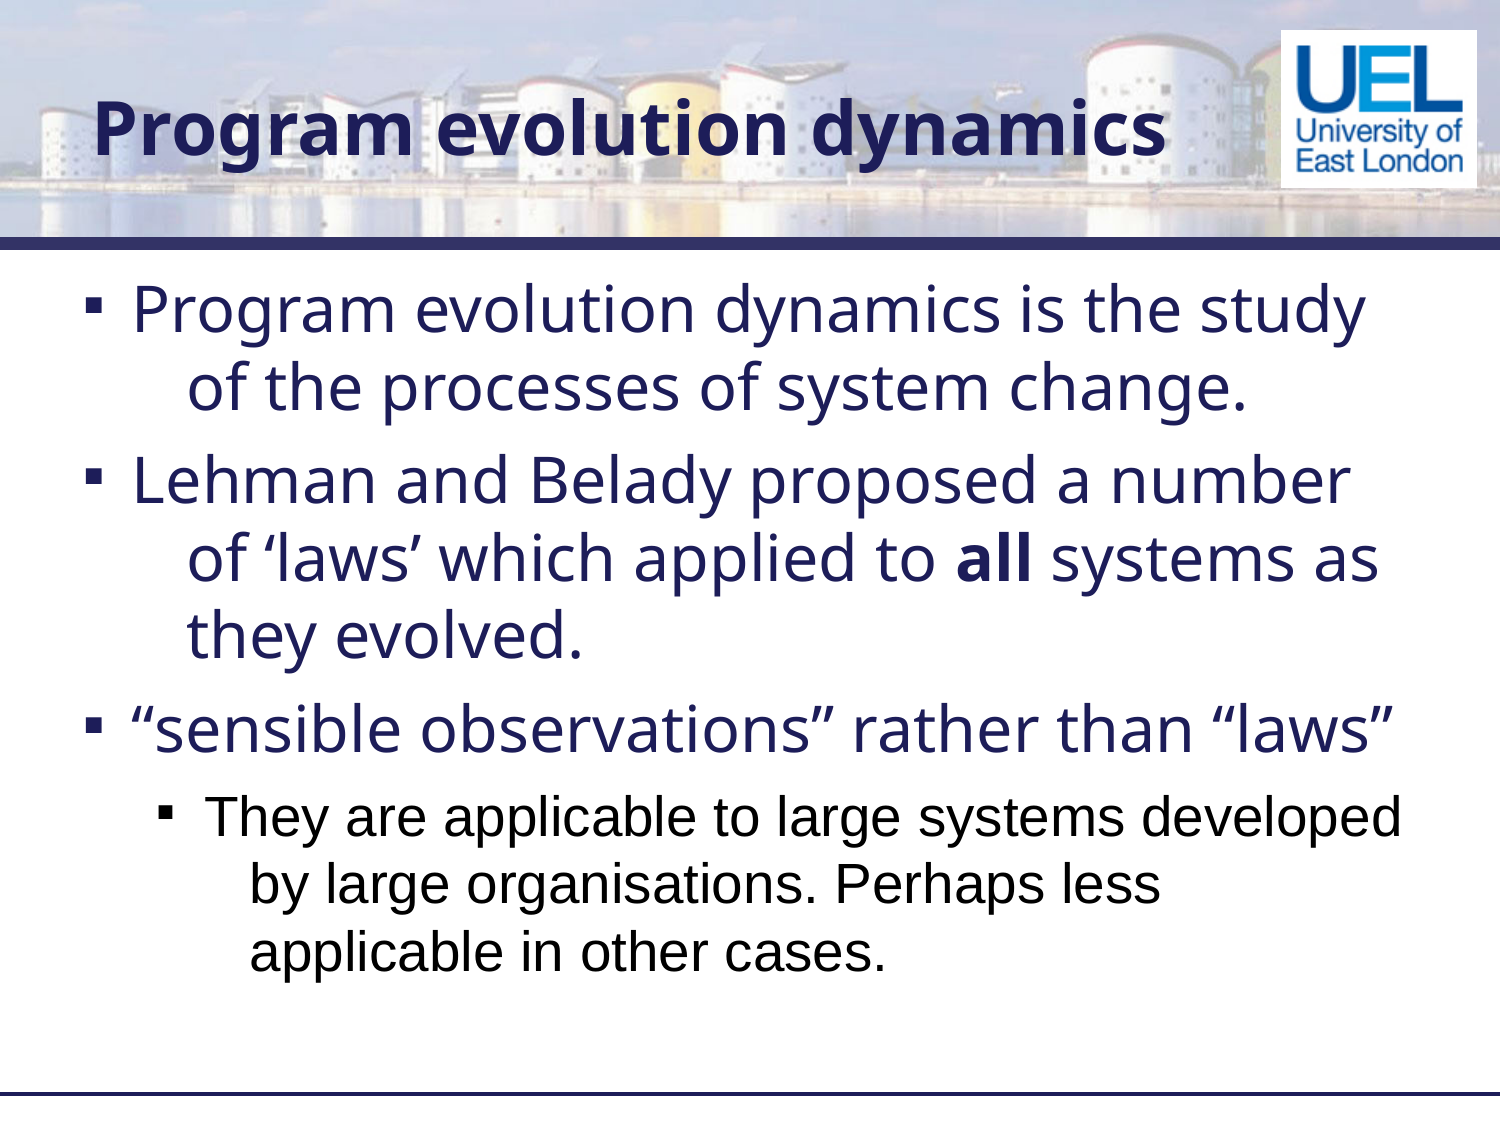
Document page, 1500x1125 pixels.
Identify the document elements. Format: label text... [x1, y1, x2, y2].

title Program evolution dynamics [76, 10, 1247, 241]
list Program evolution dynamics is the study of the processes of system change. Lehman and Belady proposed a number of ‘laws’ which applied to all systems as they evolved. “sensible observations” rather than “laws” They are applicable to large systems developed by large organisations. Perhaps less applicable in other cases. [70, 259, 1418, 1003]
picture [0, 0, 1500, 237]
